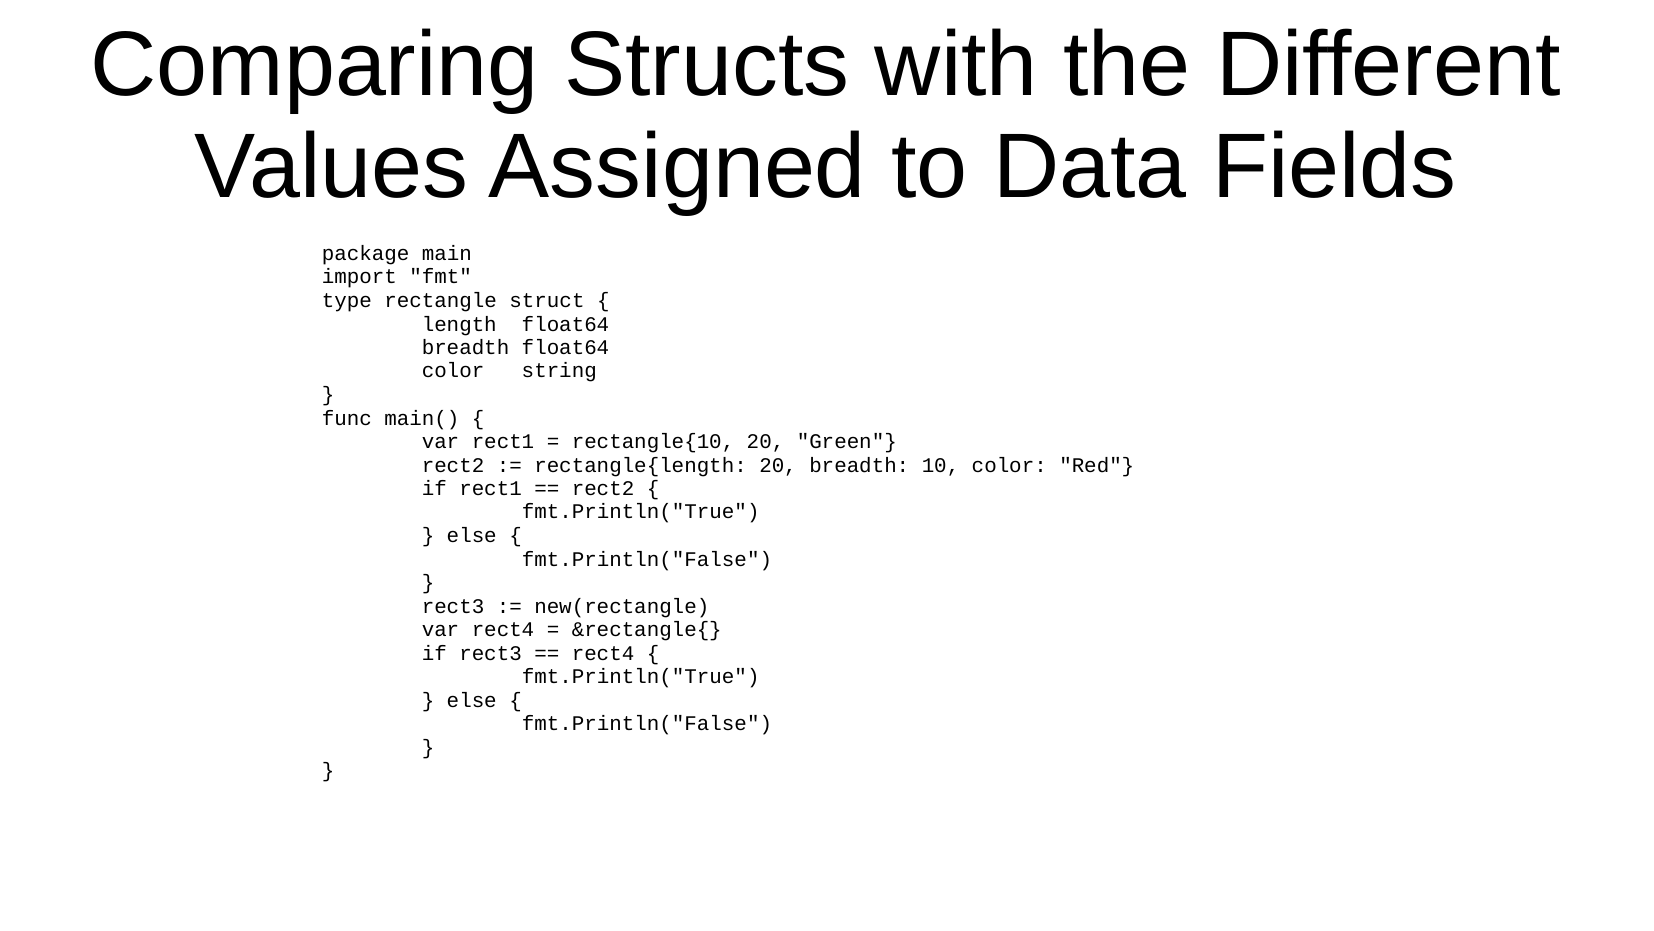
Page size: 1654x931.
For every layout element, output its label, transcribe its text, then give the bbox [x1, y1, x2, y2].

title Comparing Structs with the Different Values Assigned to Data Fields [82, 12, 1571, 218]
text_box package main import "fmt" type rectangle struct { length float64 breadth float64 color string } func main() { var rect1 = rectangle{10, 20, "Green"} rect2 := rectangle{length: 20, breadth: 10, color: "Red"} if rect1 == rect2 { fmt.Println("True") } else { fmt.Println("False") } rect3 := new(rectangle) var rect4 = &rectangle{} if rect3 == rect4 { fmt.Println("True") } else { fmt.Println("False") } } [307, 235, 1150, 792]
